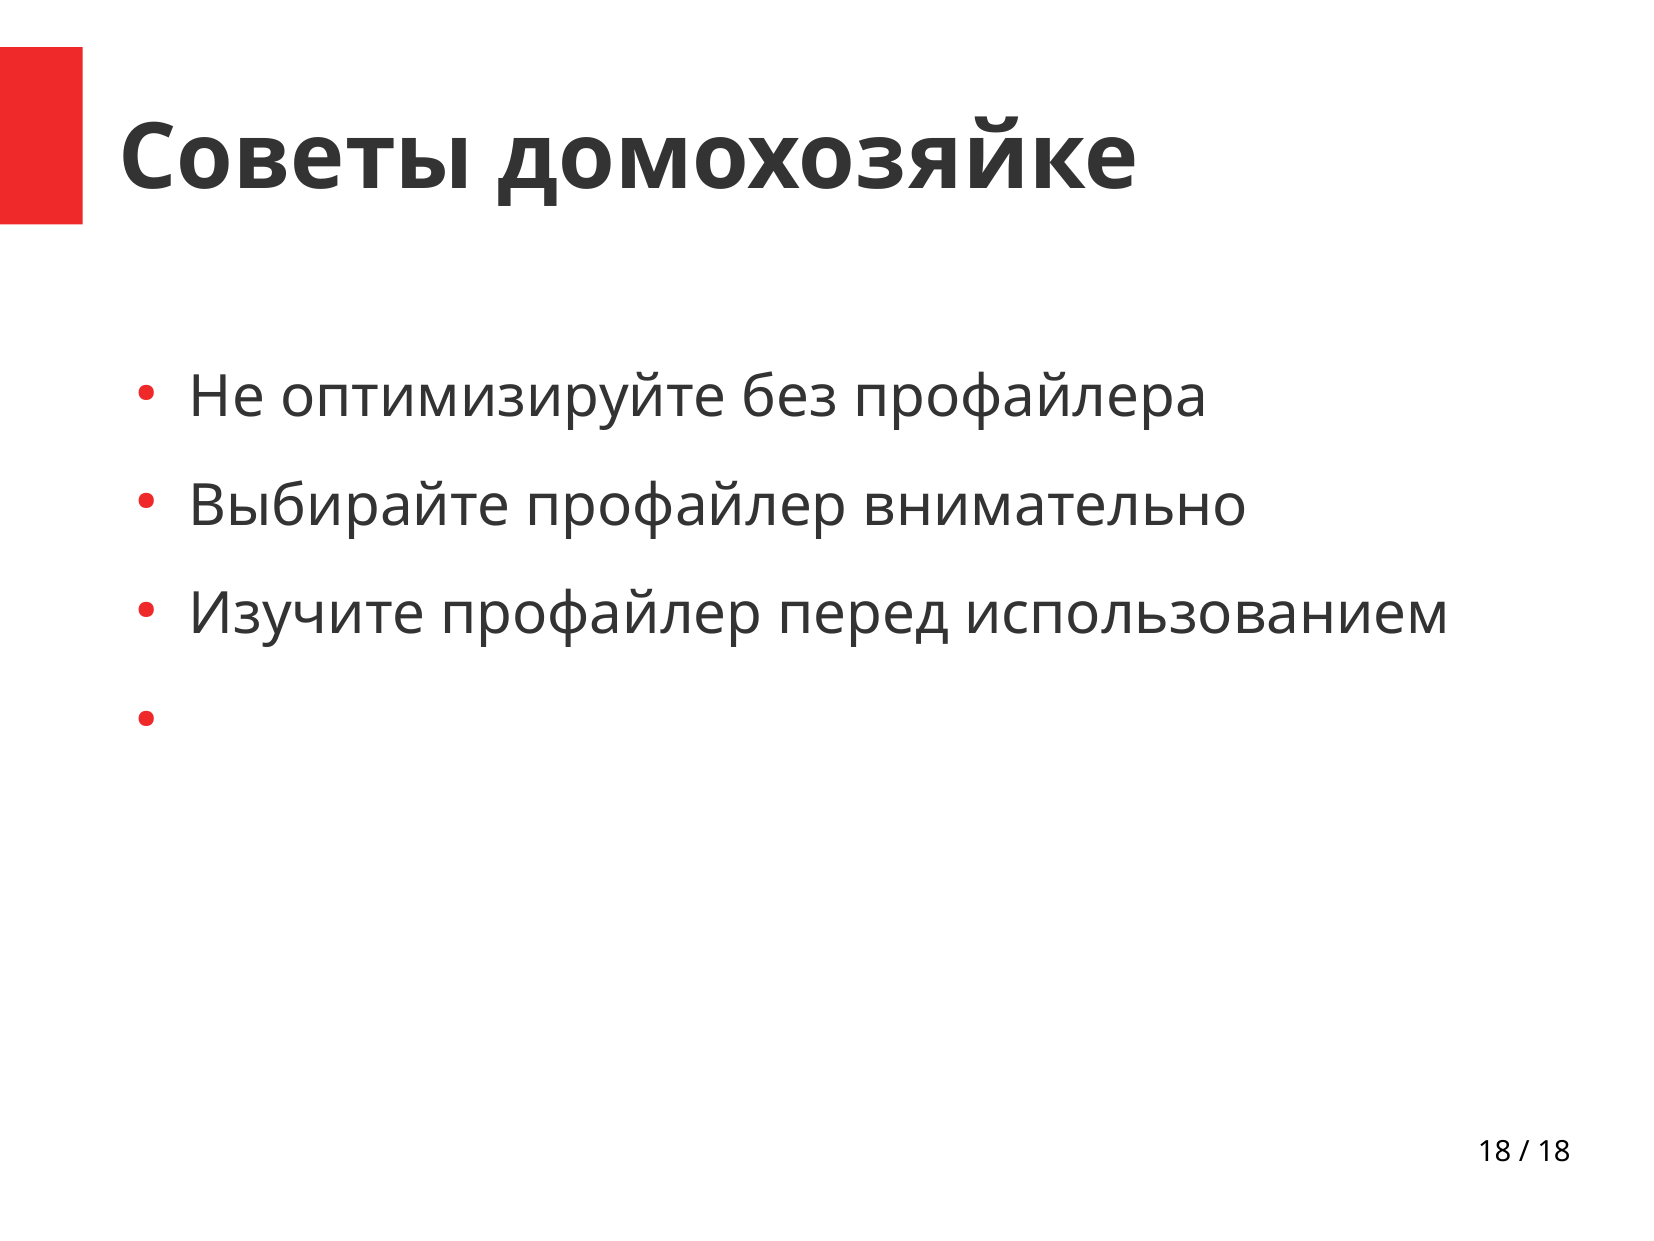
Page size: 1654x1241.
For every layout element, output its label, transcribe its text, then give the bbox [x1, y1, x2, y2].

list Не оптимизируйте без профайлера Выбирайте профайлер внимательно Изучите профайлер перед использованием [118, 354, 1536, 1074]
title Советы домохозяйке [118, 49, 1571, 257]
